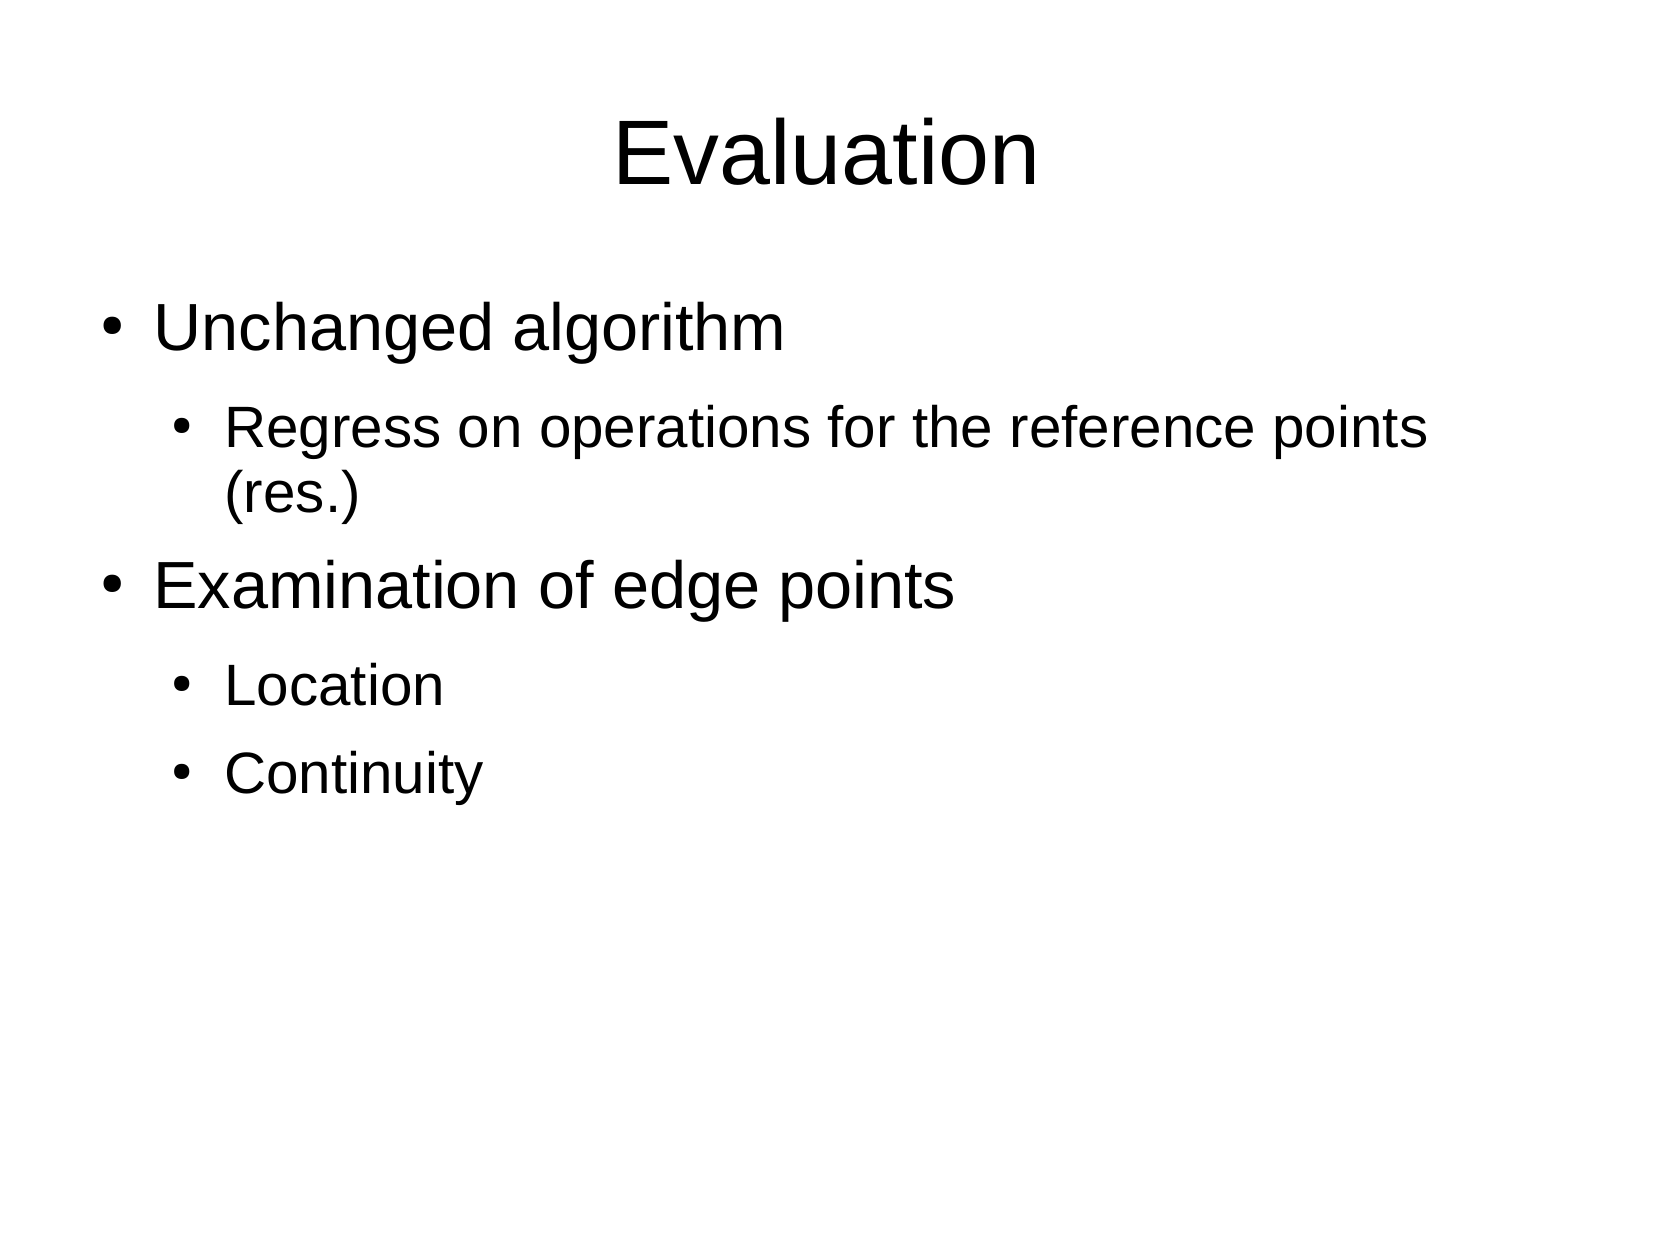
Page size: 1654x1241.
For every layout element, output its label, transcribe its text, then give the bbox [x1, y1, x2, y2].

list Unchanged algorithm Regress on operations for the reference points (res.) Examination of edge points Location Continuity [82, 290, 1571, 1094]
title Evaluation [82, 49, 1571, 257]
